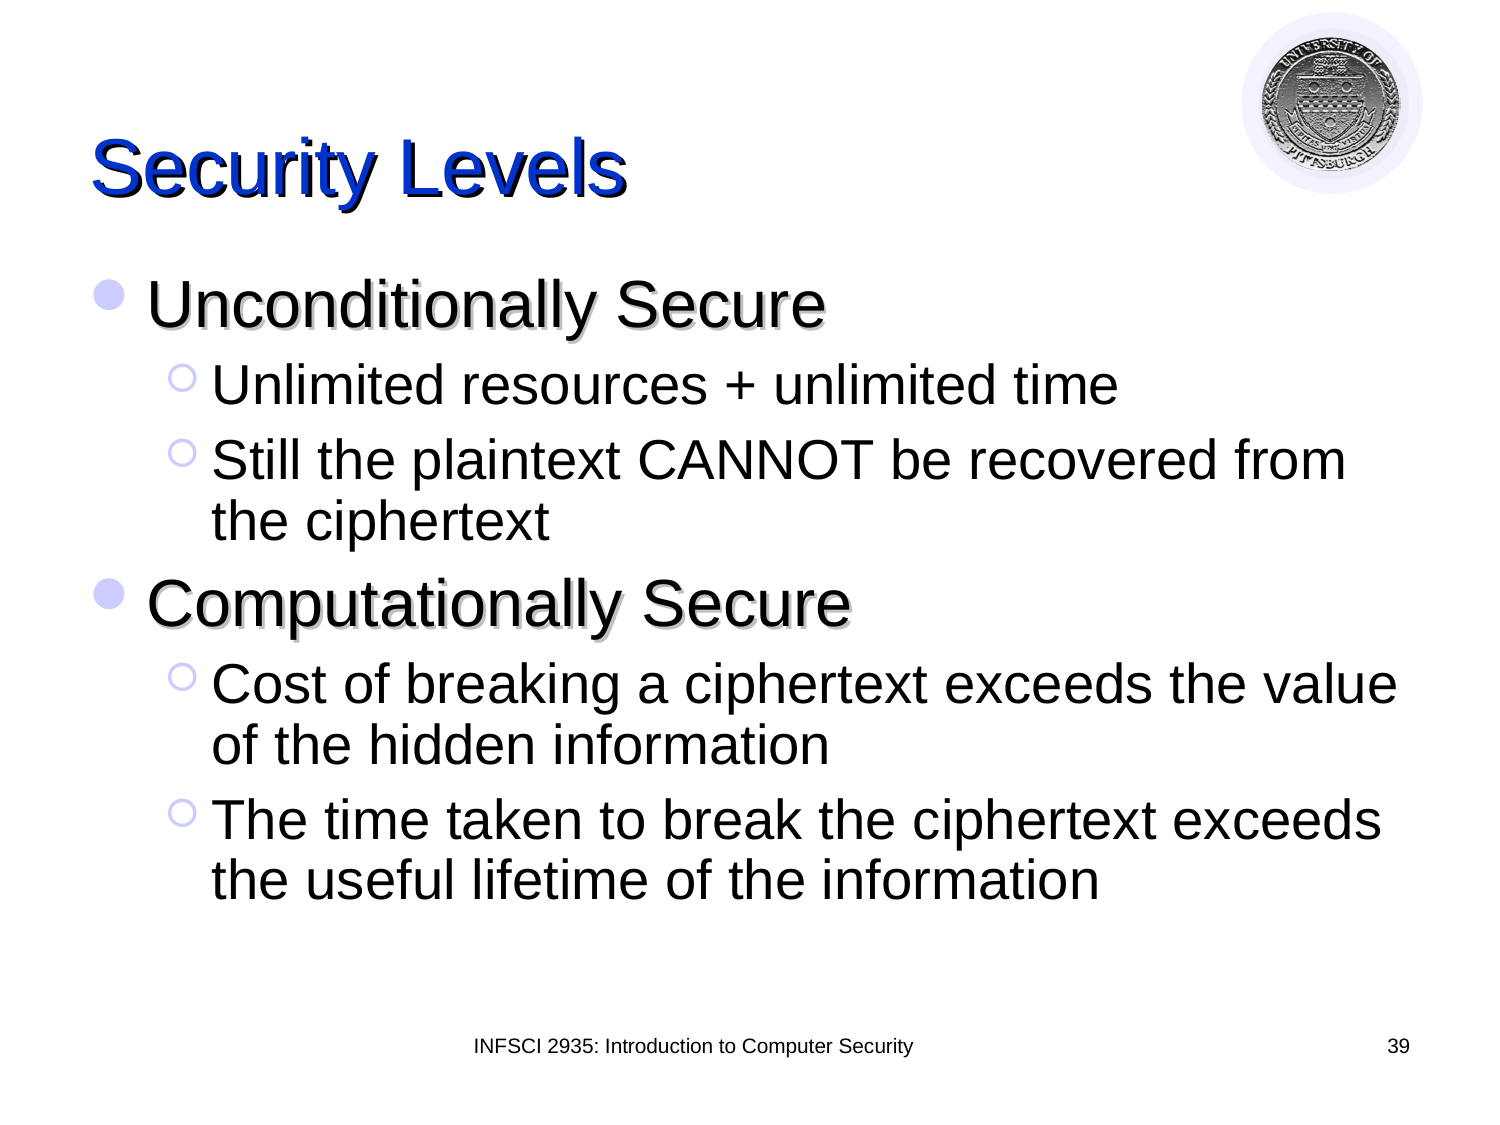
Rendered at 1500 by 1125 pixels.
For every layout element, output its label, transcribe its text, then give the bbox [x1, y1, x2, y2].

title Security Levels [75, 112, 1426, 213]
picture [1262, 37, 1401, 112]
list Unconditionally Secure Unlimited resources + unlimited time Still the plaintext CANNOT be recovered from the ciphertext Computationally Secure Cost of breaking a ciphertext exceeds the value of the hidden information The time taken to break the ciphertext exceeds the useful lifetime of the information [75, 262, 1426, 1006]
